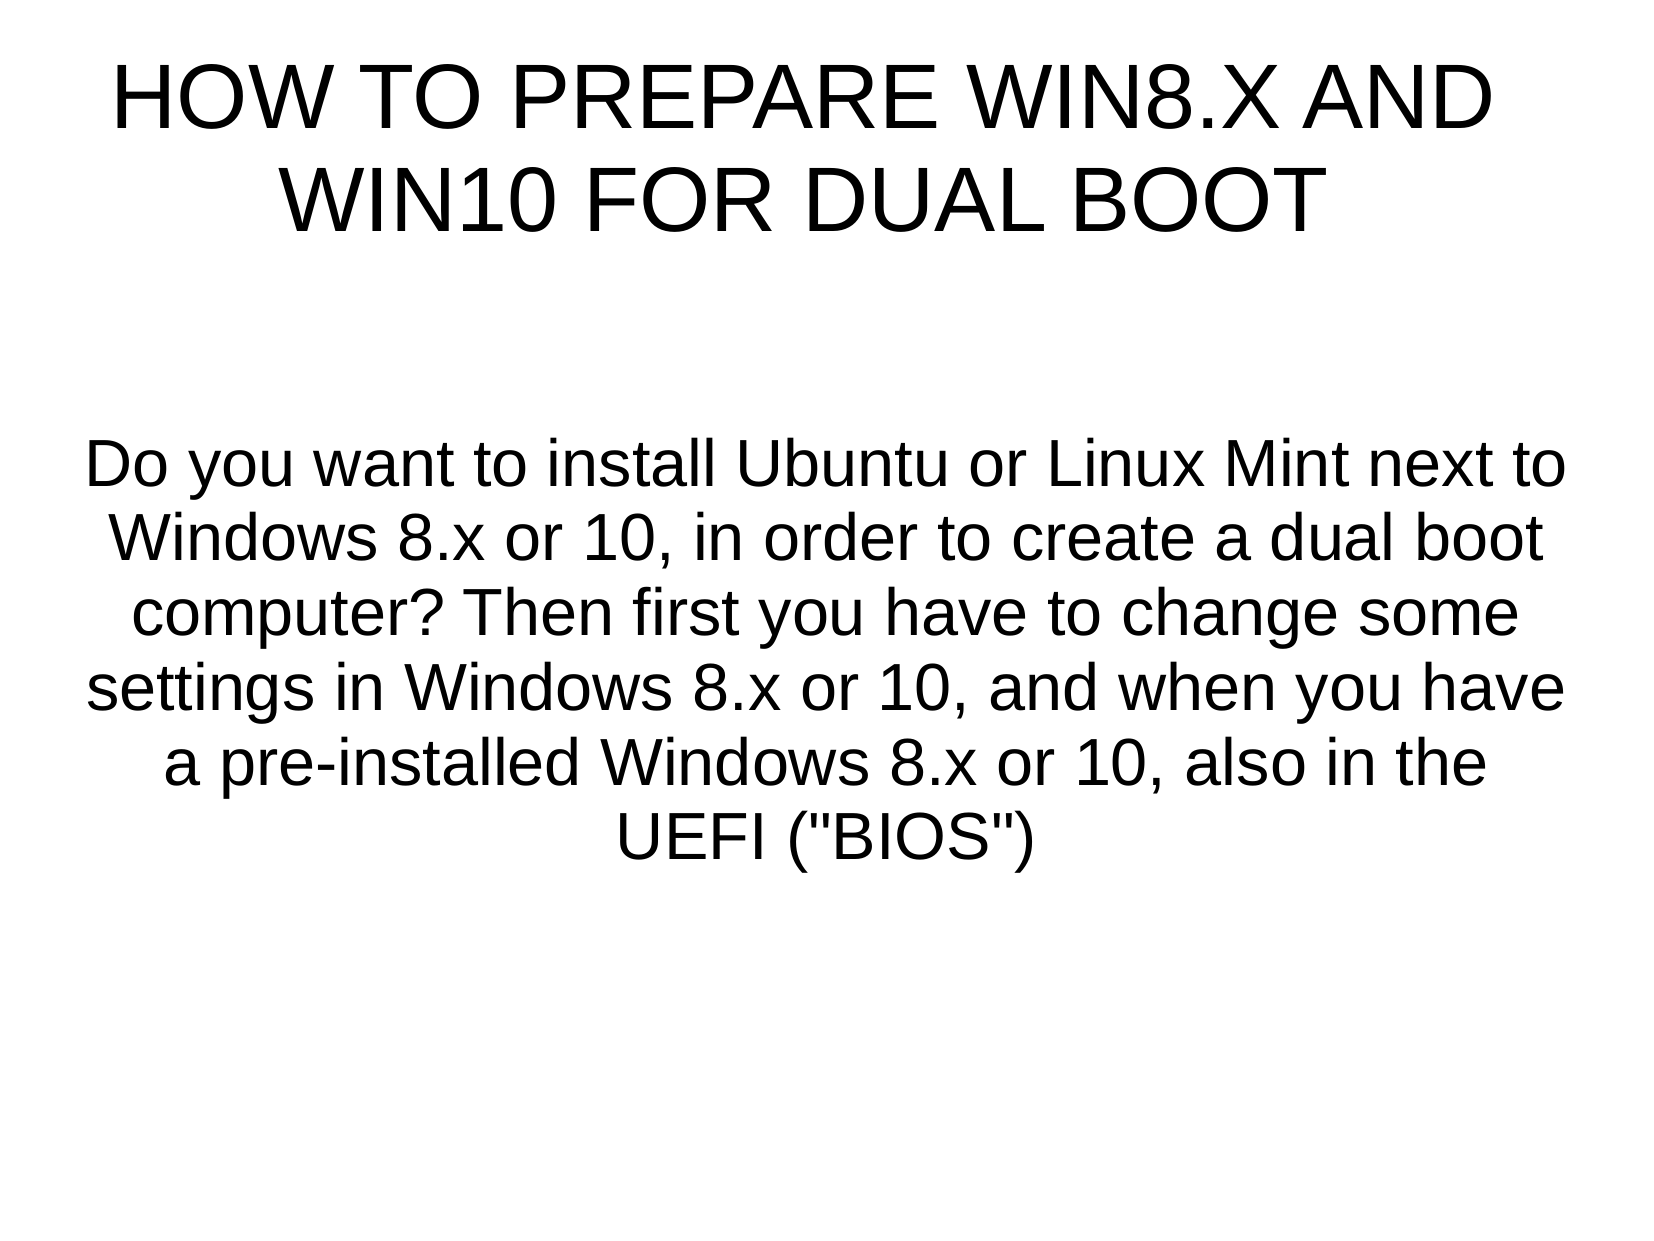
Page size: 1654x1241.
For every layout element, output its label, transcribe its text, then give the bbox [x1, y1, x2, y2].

title HOW TO PREPARE WIN8.X AND WIN10 FOR DUAL BOOT [60, 45, 1549, 253]
subtitle Do you want to install Ubuntu or Linux Mint next to Windows 8.x or 10, in order to create a dual boot computer? Then first you have to change some settings in Windows 8.x or 10, and when you have a pre-installed Windows 8.x or 10, also in the UEFI ("BIOS") [82, 290, 1571, 1010]
